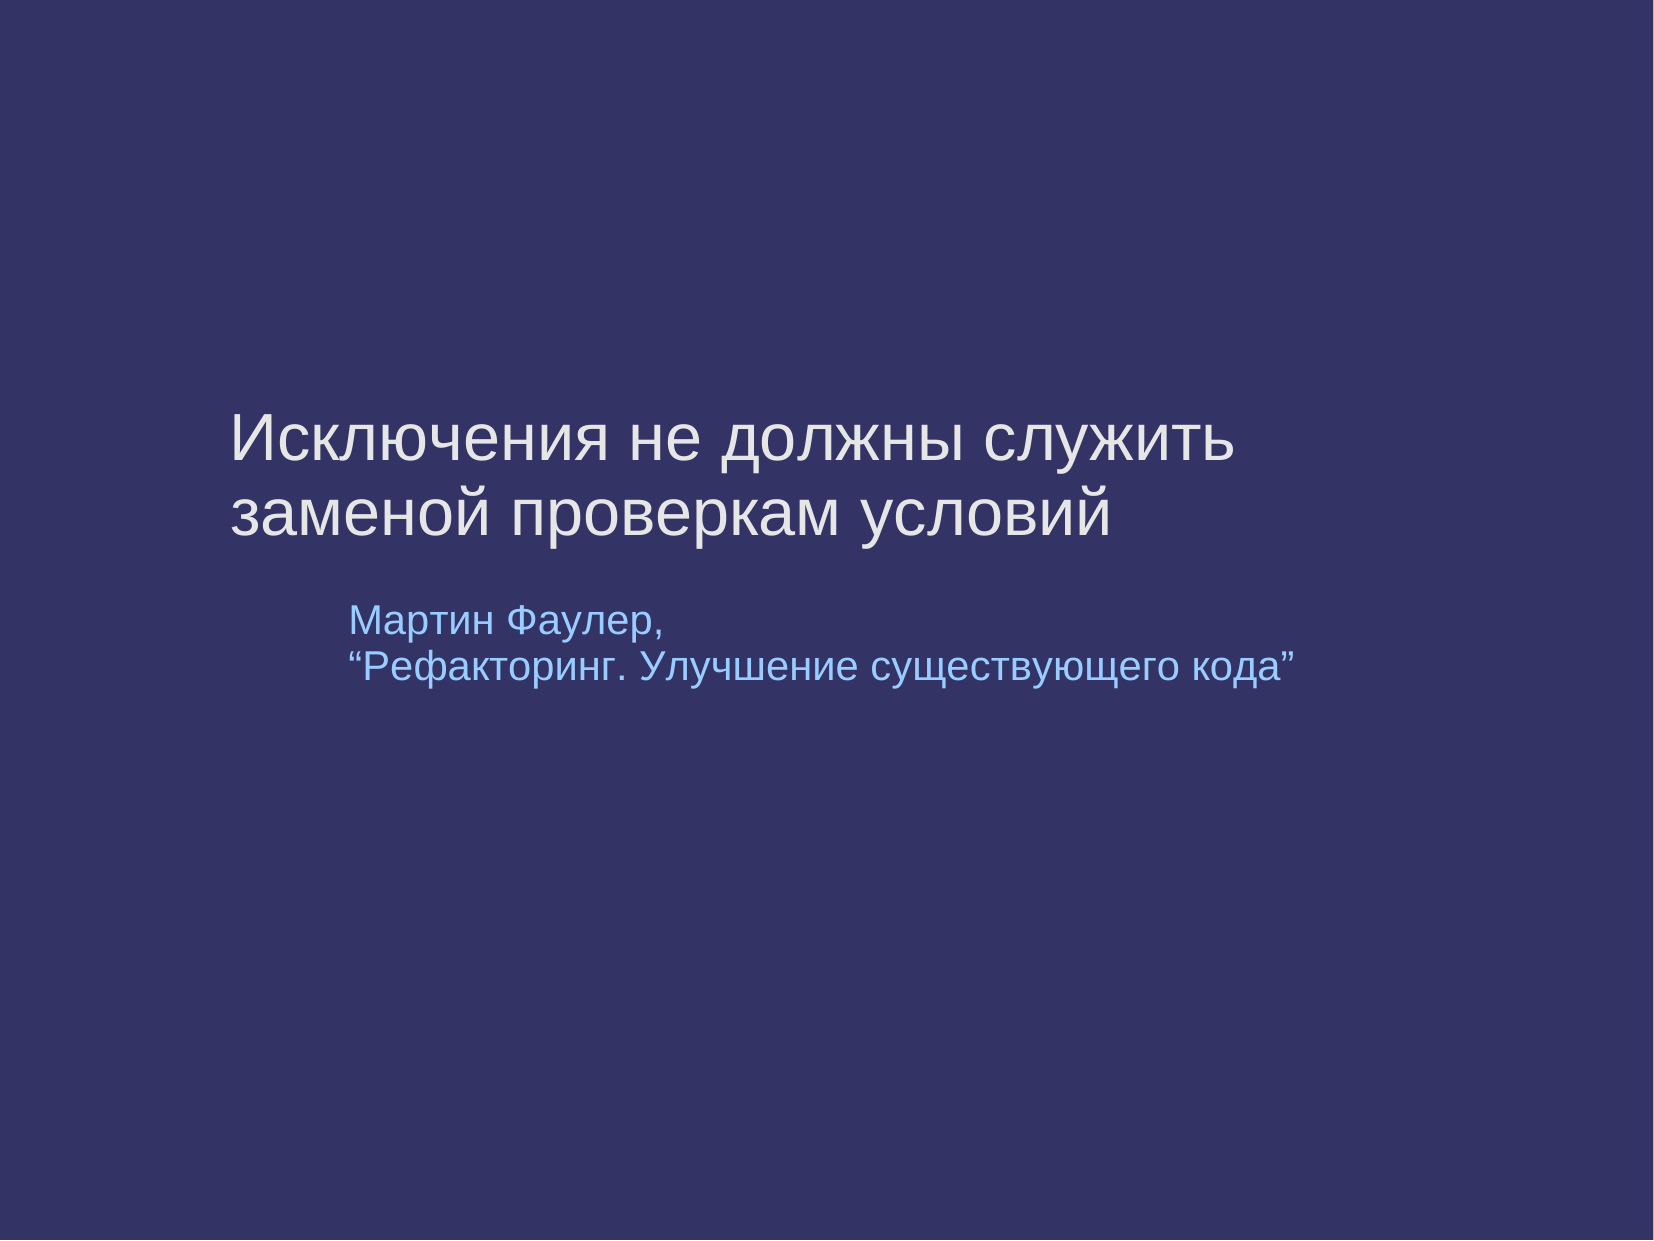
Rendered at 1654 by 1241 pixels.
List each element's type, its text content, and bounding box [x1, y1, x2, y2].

list Исключения не должны служить заменой проверкам условий Мартин Фаулер, “Рефакторинг. Улучшение существующего кода” [147, 325, 1506, 1145]
